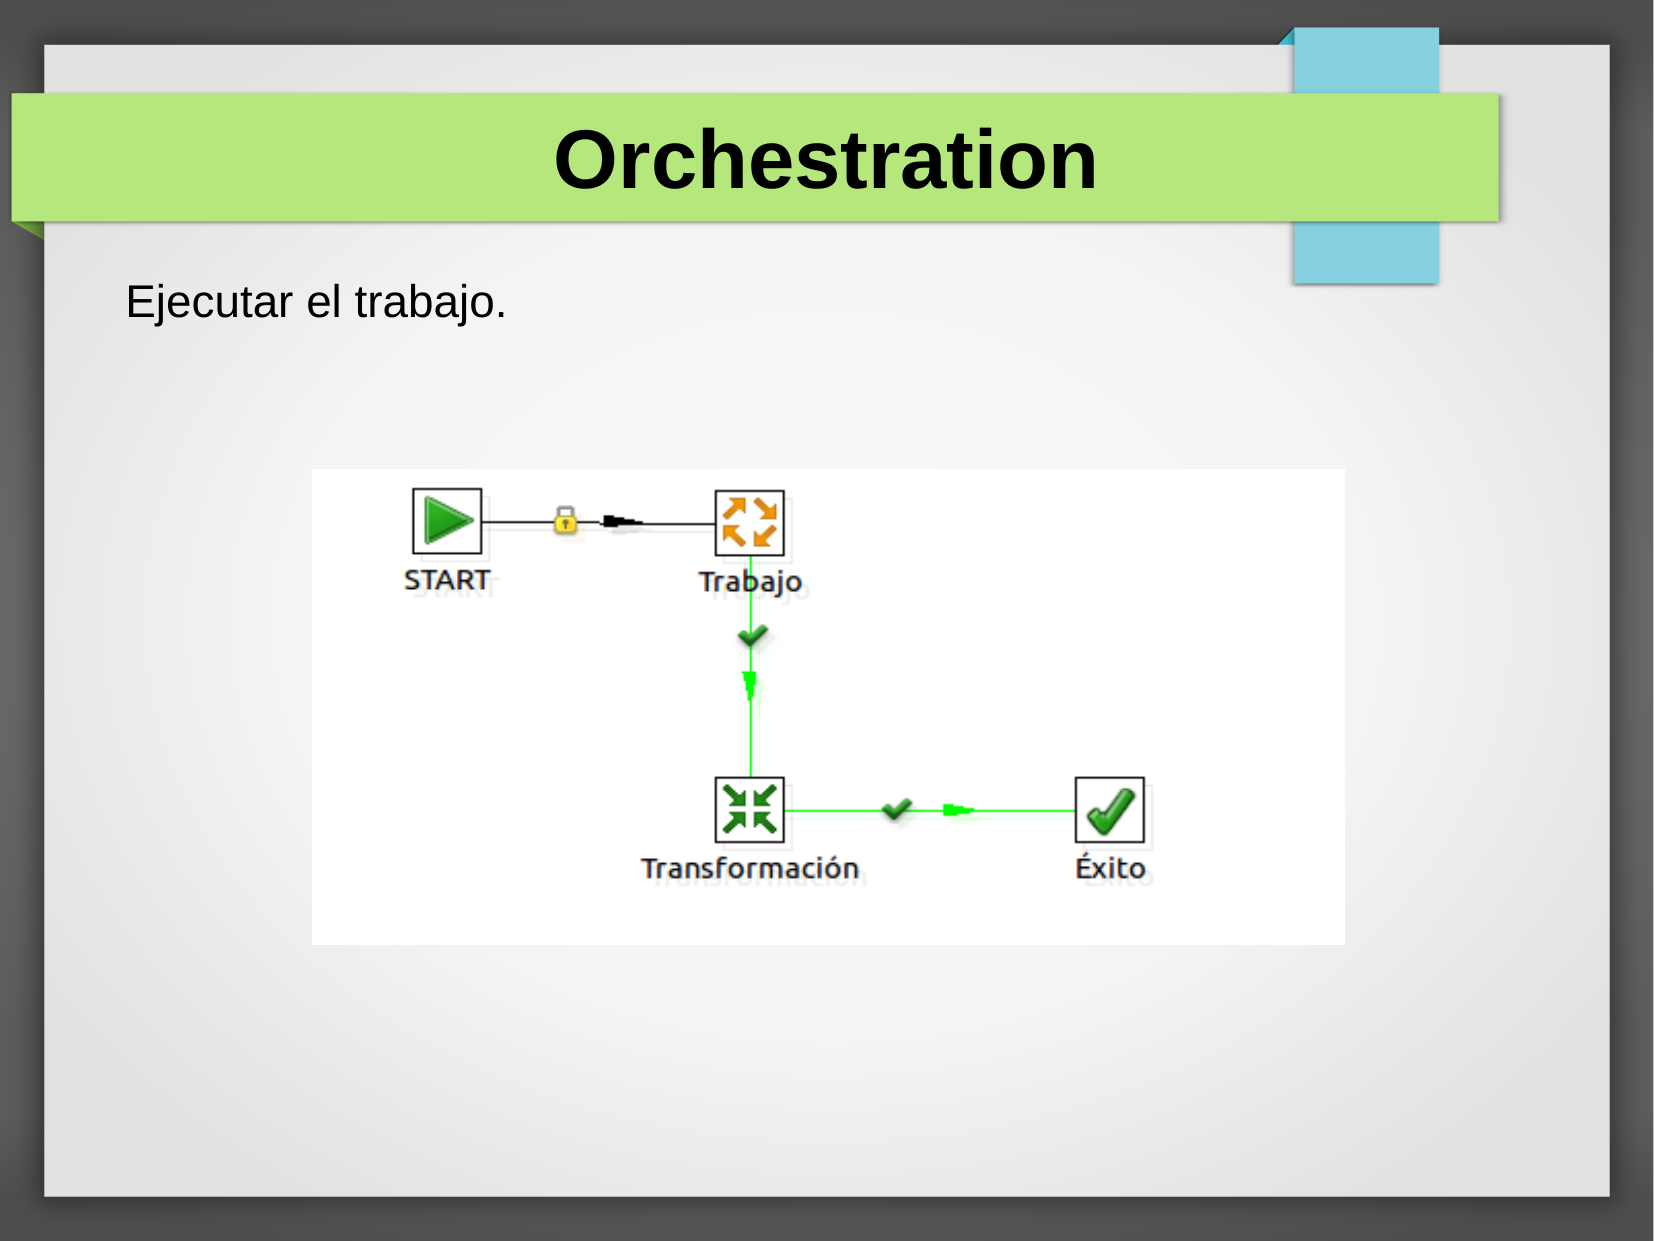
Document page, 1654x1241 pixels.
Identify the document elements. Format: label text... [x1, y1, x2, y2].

title Orchestration [70, 106, 1583, 213]
picture [0, 0, 1654, 1241]
text_box Ejecutar el trabajo. [110, 268, 523, 335]
